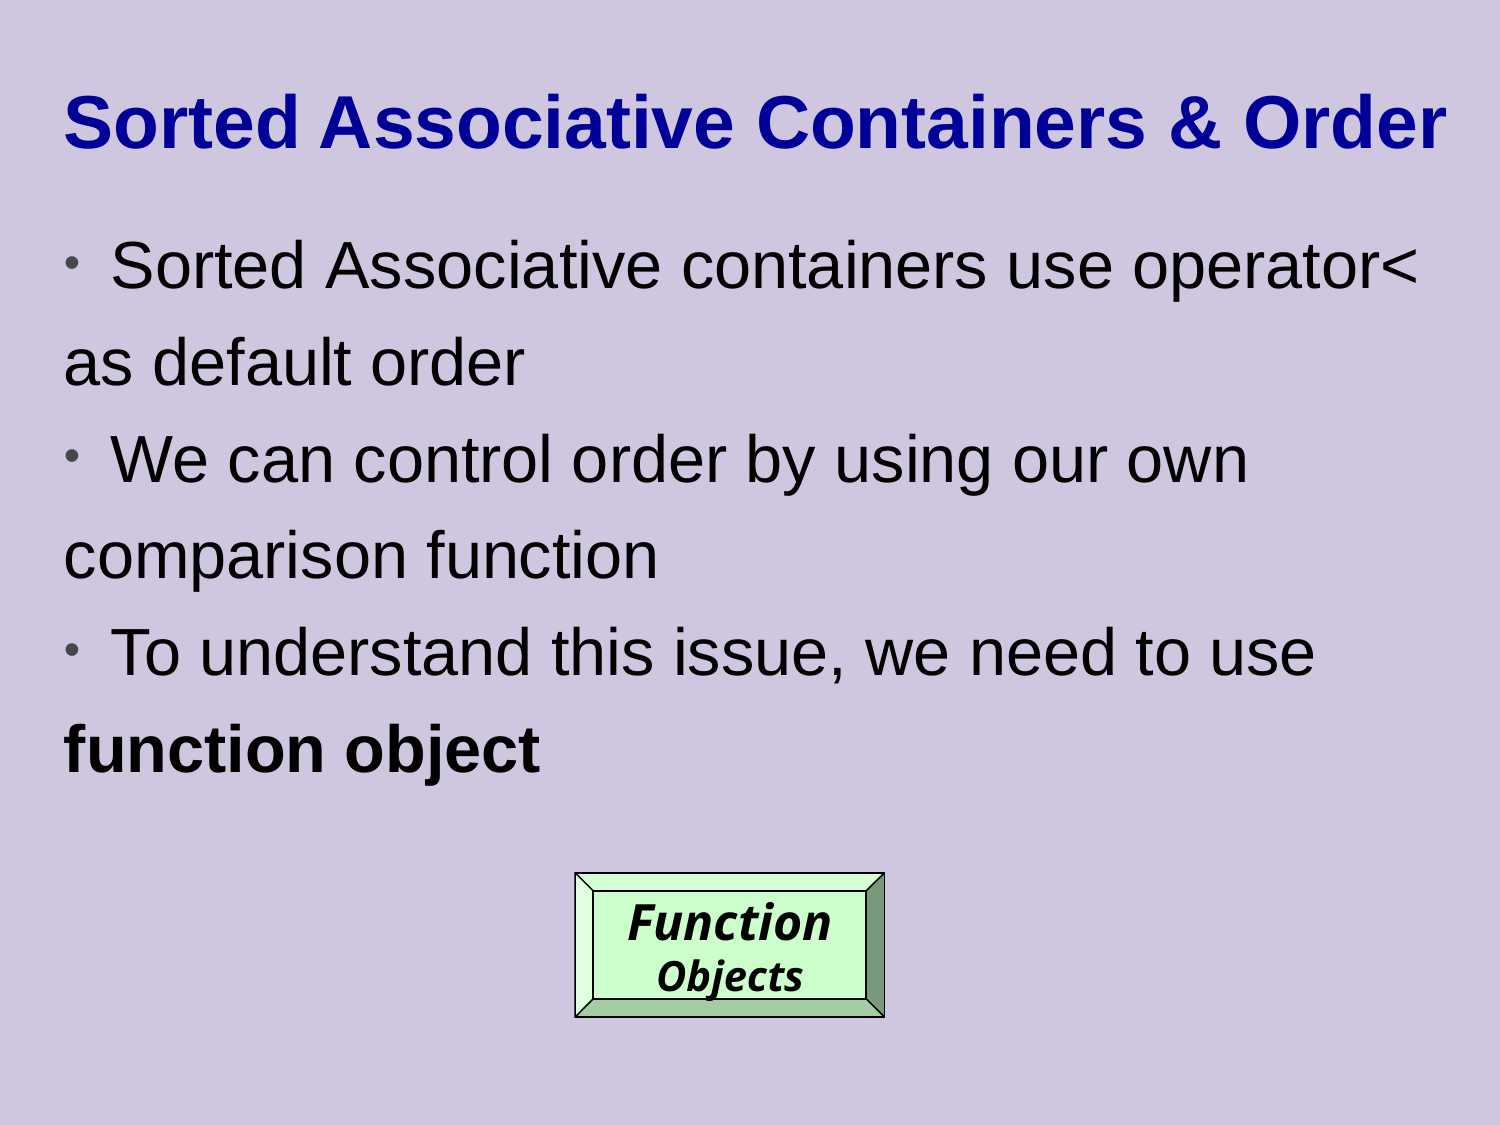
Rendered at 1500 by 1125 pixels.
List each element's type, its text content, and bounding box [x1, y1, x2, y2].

title Sorted Associative Containers & Order [48, 17, 1468, 220]
list Sorted Associative containers use operator< as default order We can control order by using our own comparison function To understand this issue, we need to use function object [49, 215, 1466, 868]
text_box Function Objects [607, 897, 853, 993]
picture [574, 872, 890, 1023]
